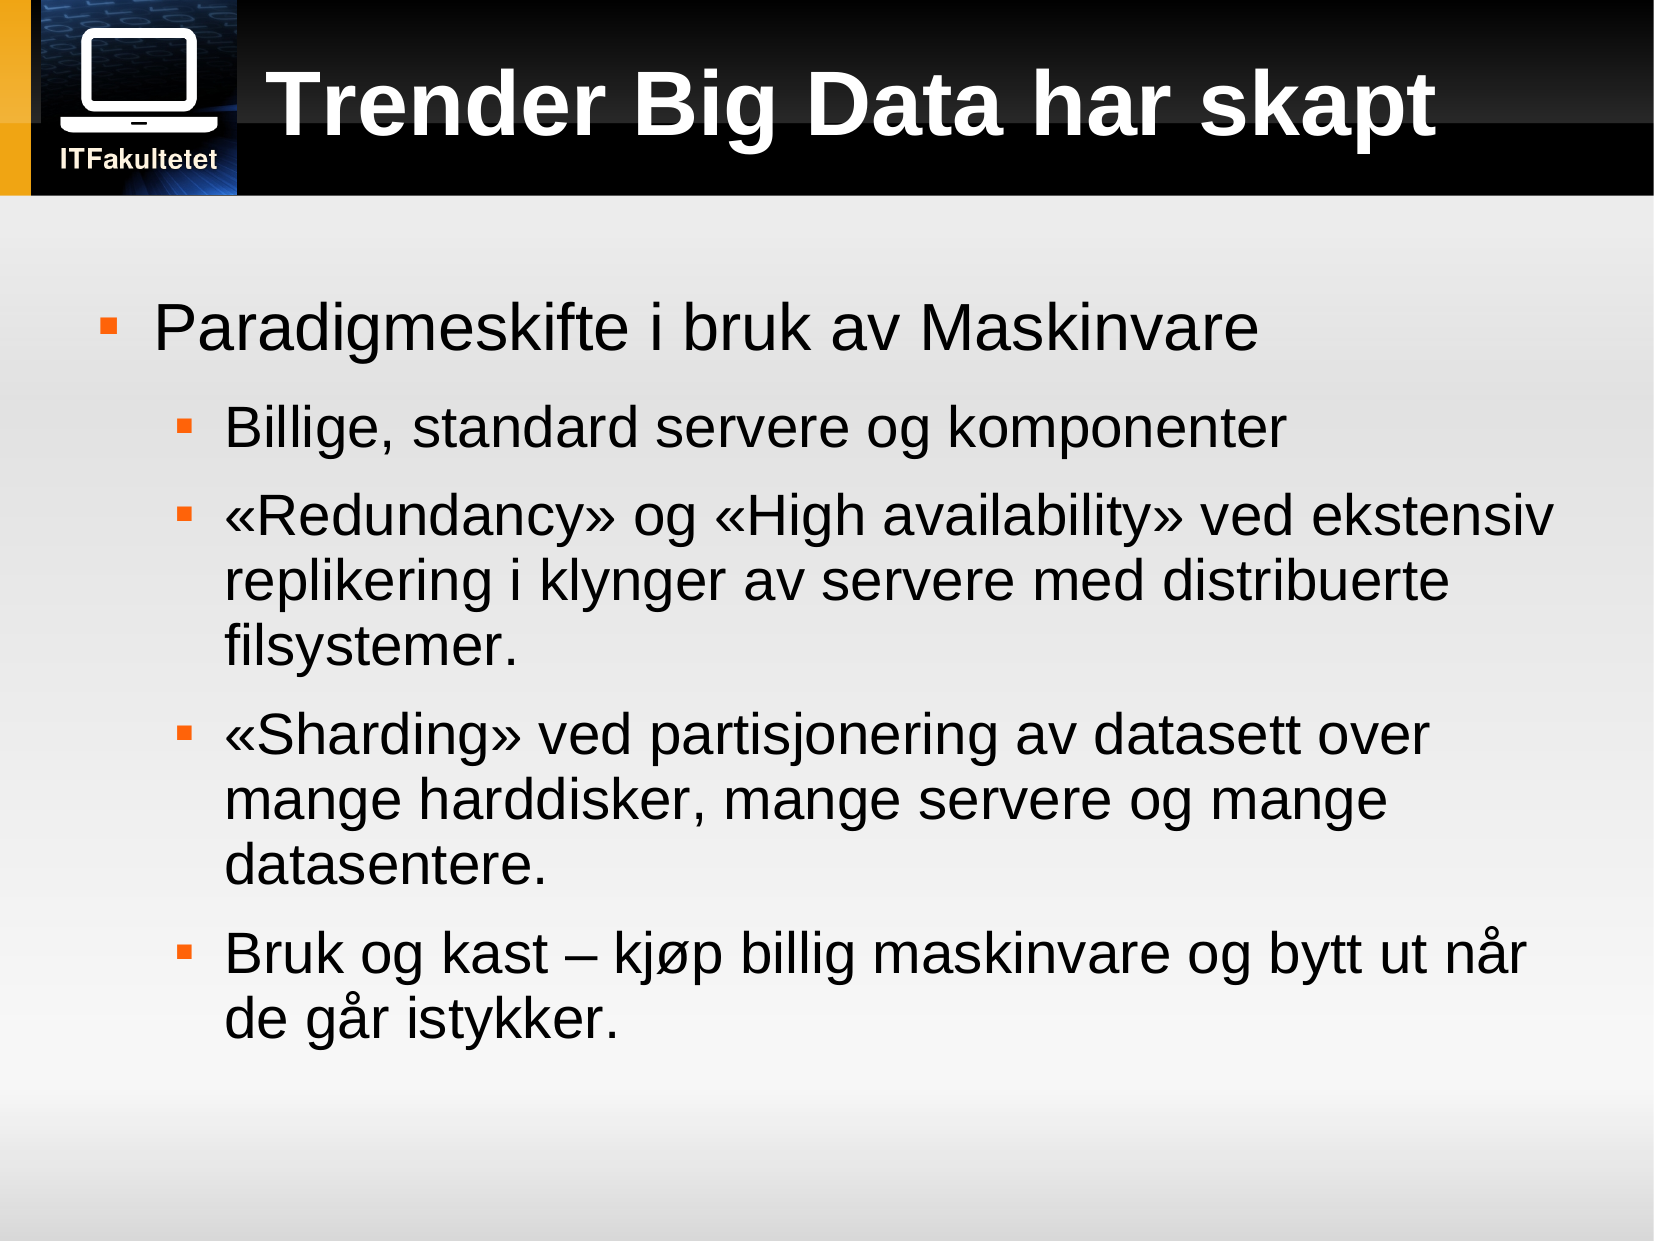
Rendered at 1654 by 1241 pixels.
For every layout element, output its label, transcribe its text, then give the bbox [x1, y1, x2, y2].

picture [0, 0, 1654, 1241]
list Paradigmeskifte i bruk av Maskinvare Billige, standard servere og komponenter «Redundancy» og «High availability» ved ekstensiv replikering i klynger av servere med distribuerte filsystemer. «Sharding» ved partisjonering av datasett over mange harddisker, mange servere og mange datasentere. Bruk og kast – kjøp billig maskinvare og bytt ut når de går istykker. [82, 290, 1571, 1130]
title Trender Big Data har skapt [265, 0, 1565, 208]
